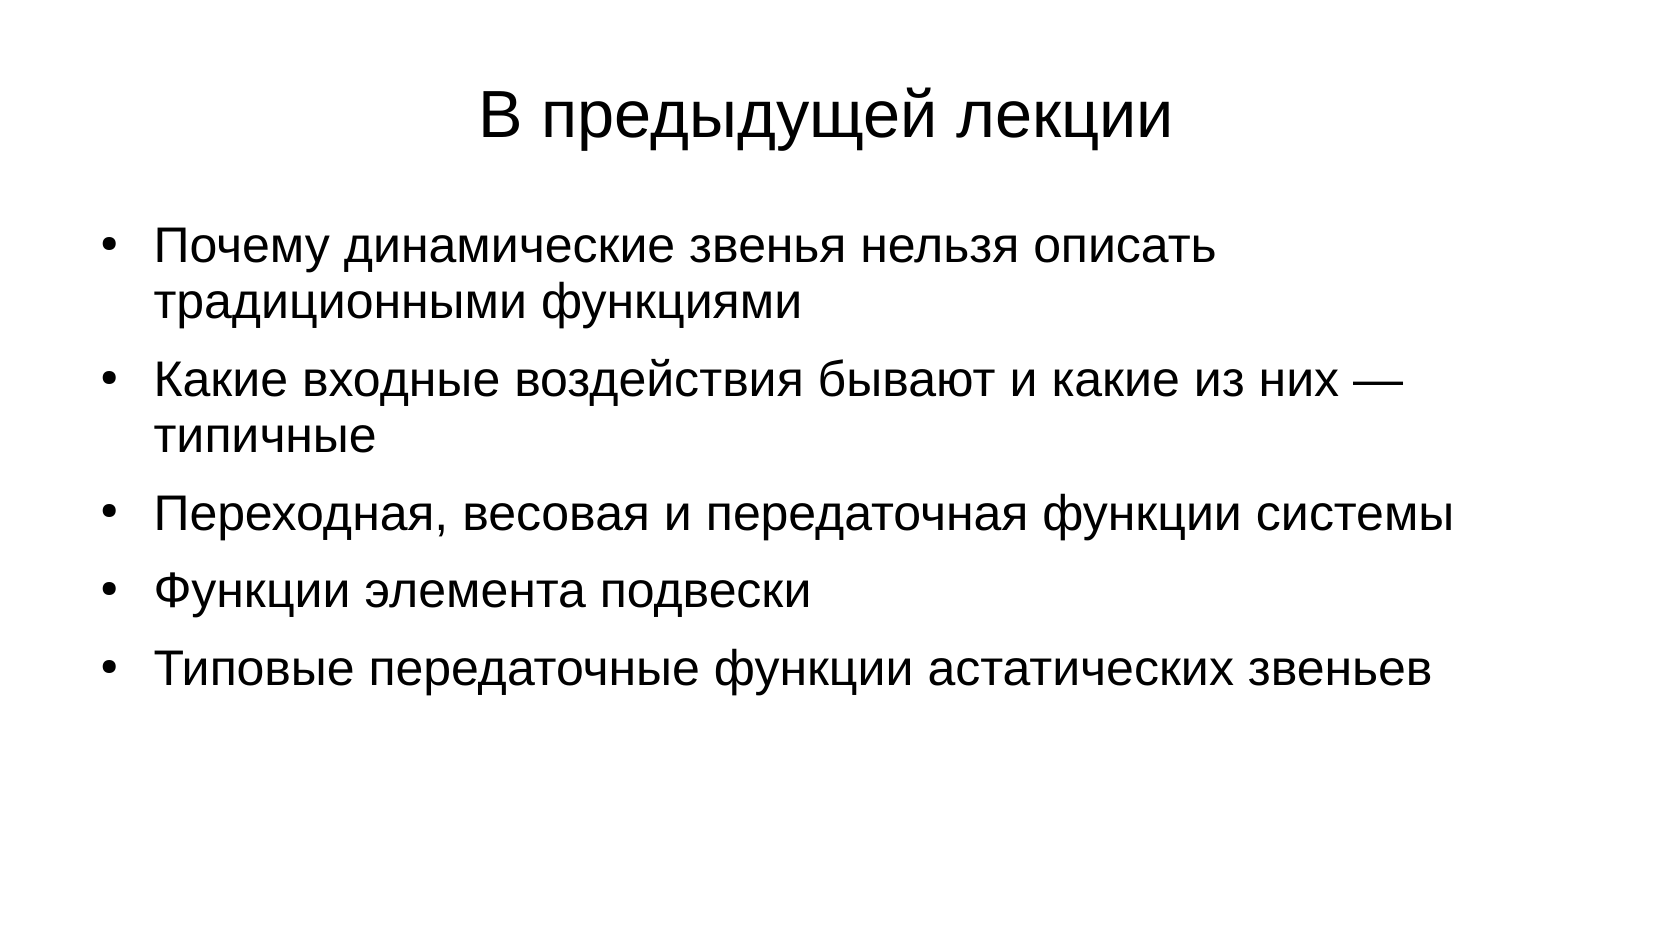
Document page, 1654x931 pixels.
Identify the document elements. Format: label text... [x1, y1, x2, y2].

title В предыдущей лекции [82, 37, 1571, 193]
list Почему динамические звенья нельзя описать традиционными функциями Какие входные воздействия бывают и какие из них — типичные Переходная, весовая и передаточная функции системы Функции элемента подвески Типовые передаточные функции астатических звеньев [82, 217, 1571, 758]
